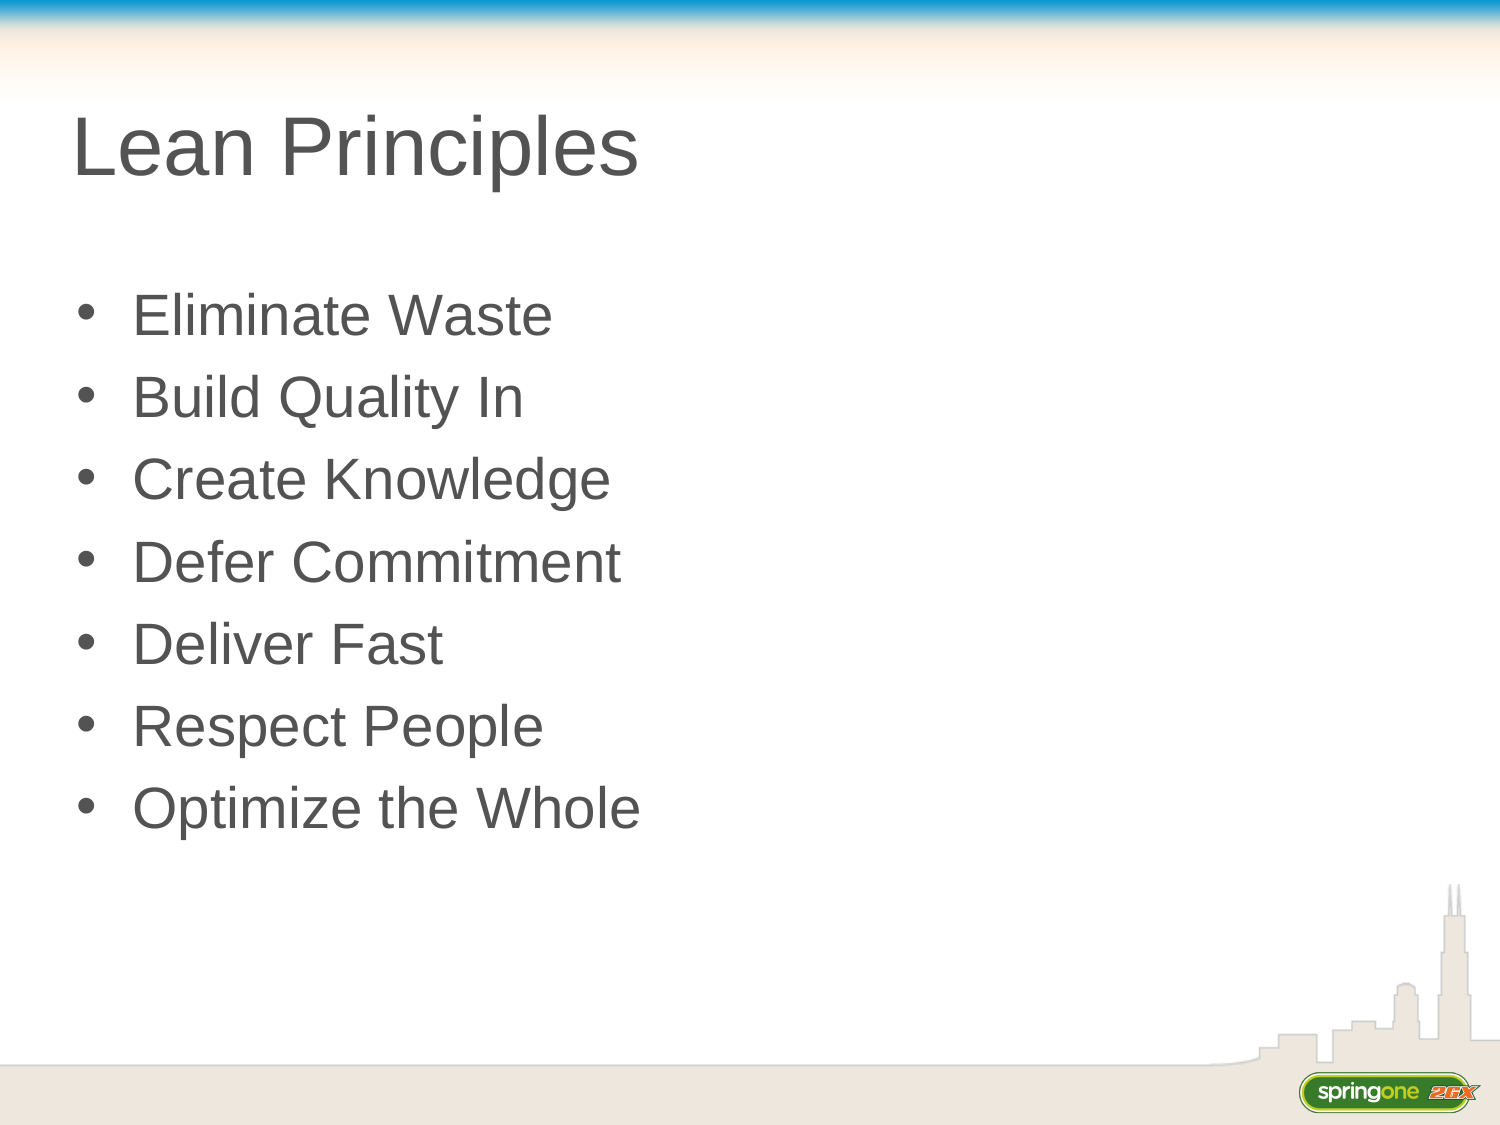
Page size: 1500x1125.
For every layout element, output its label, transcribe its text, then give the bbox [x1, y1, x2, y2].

title Lean Principles [56, 52, 1438, 231]
picture [0, 3, 1500, 1125]
list Eliminate Waste Build Quality In Create Knowledge Defer Commitment Deliver Fast Respect People Optimize the Whole [61, 269, 1441, 856]
